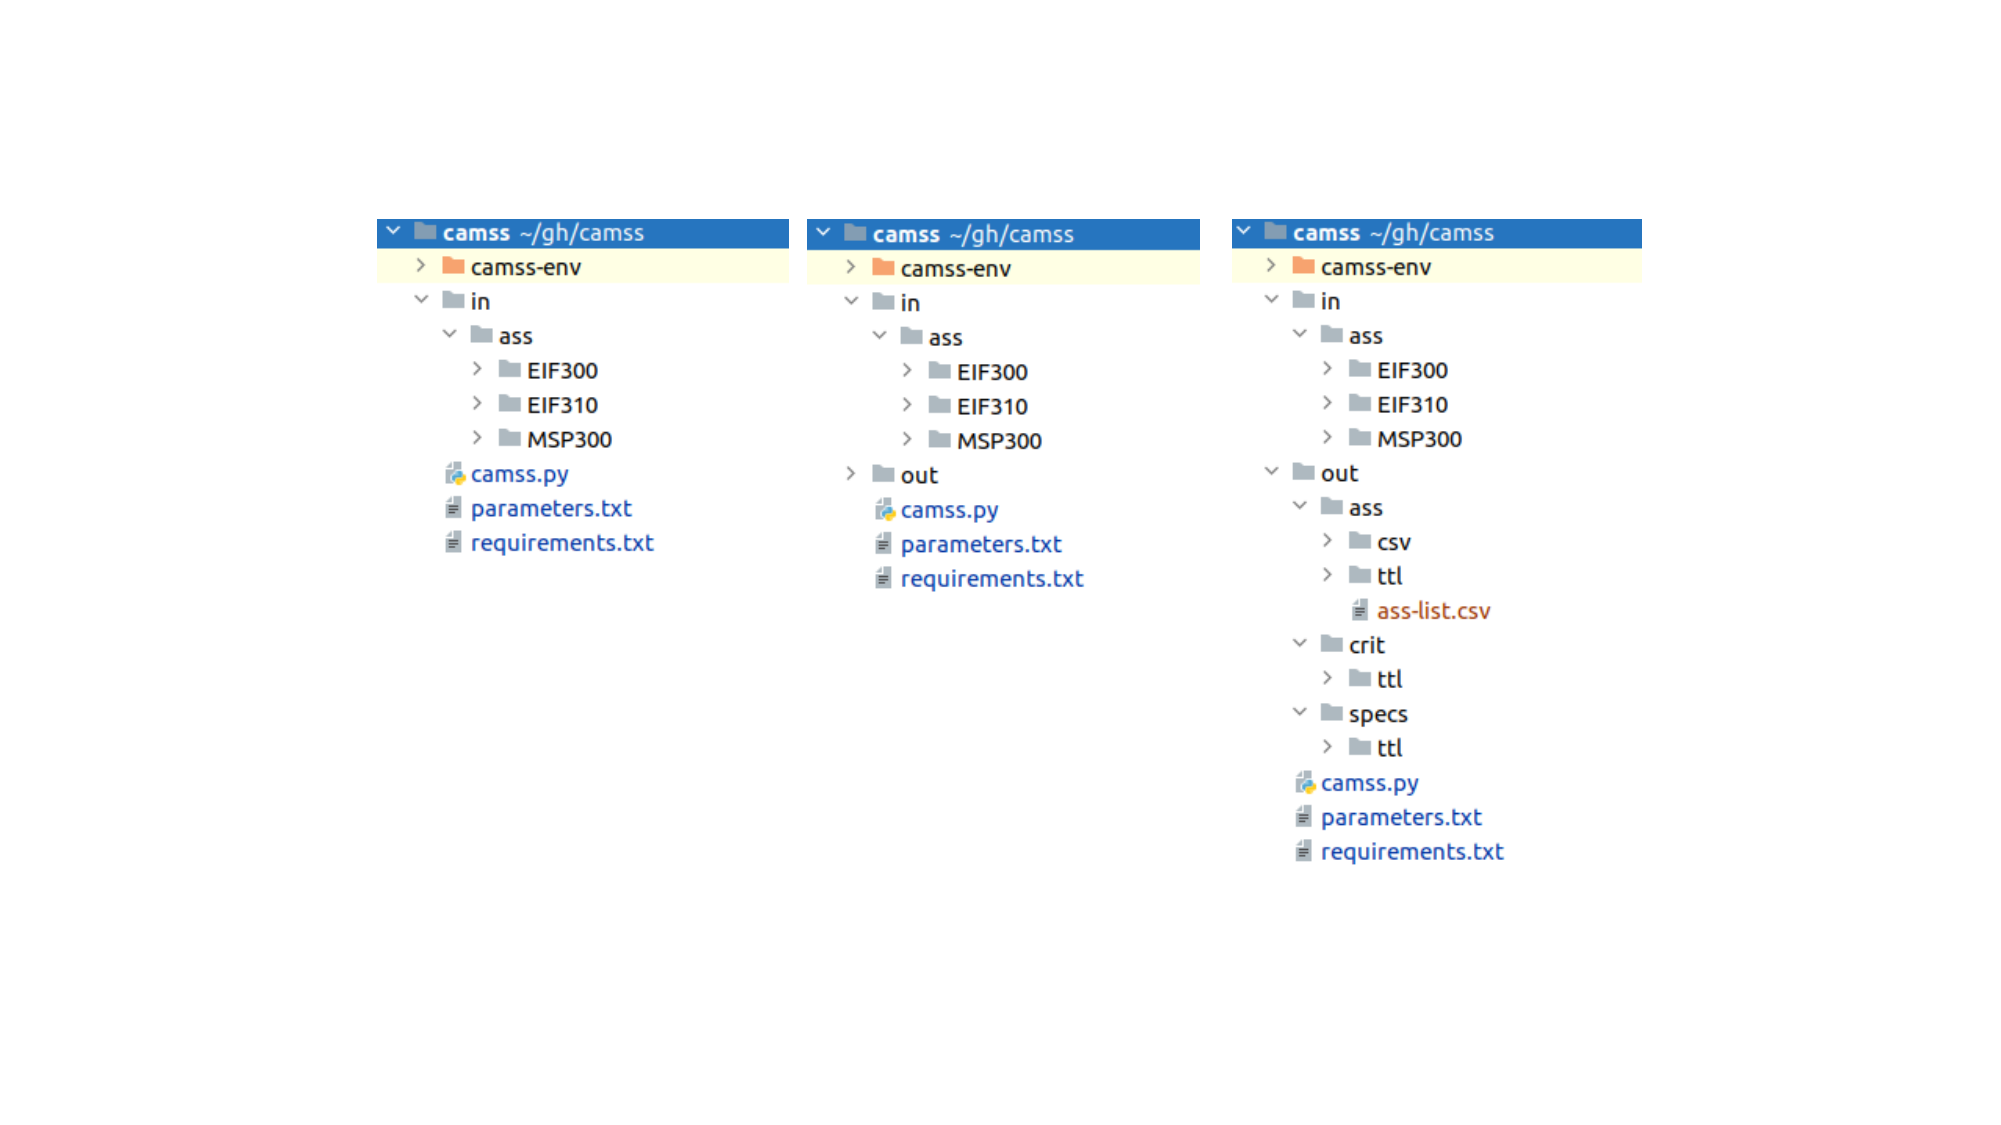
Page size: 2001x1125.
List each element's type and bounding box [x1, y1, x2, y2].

picture [377, 219, 789, 559]
picture [807, 219, 1200, 598]
picture [1232, 219, 1642, 875]
